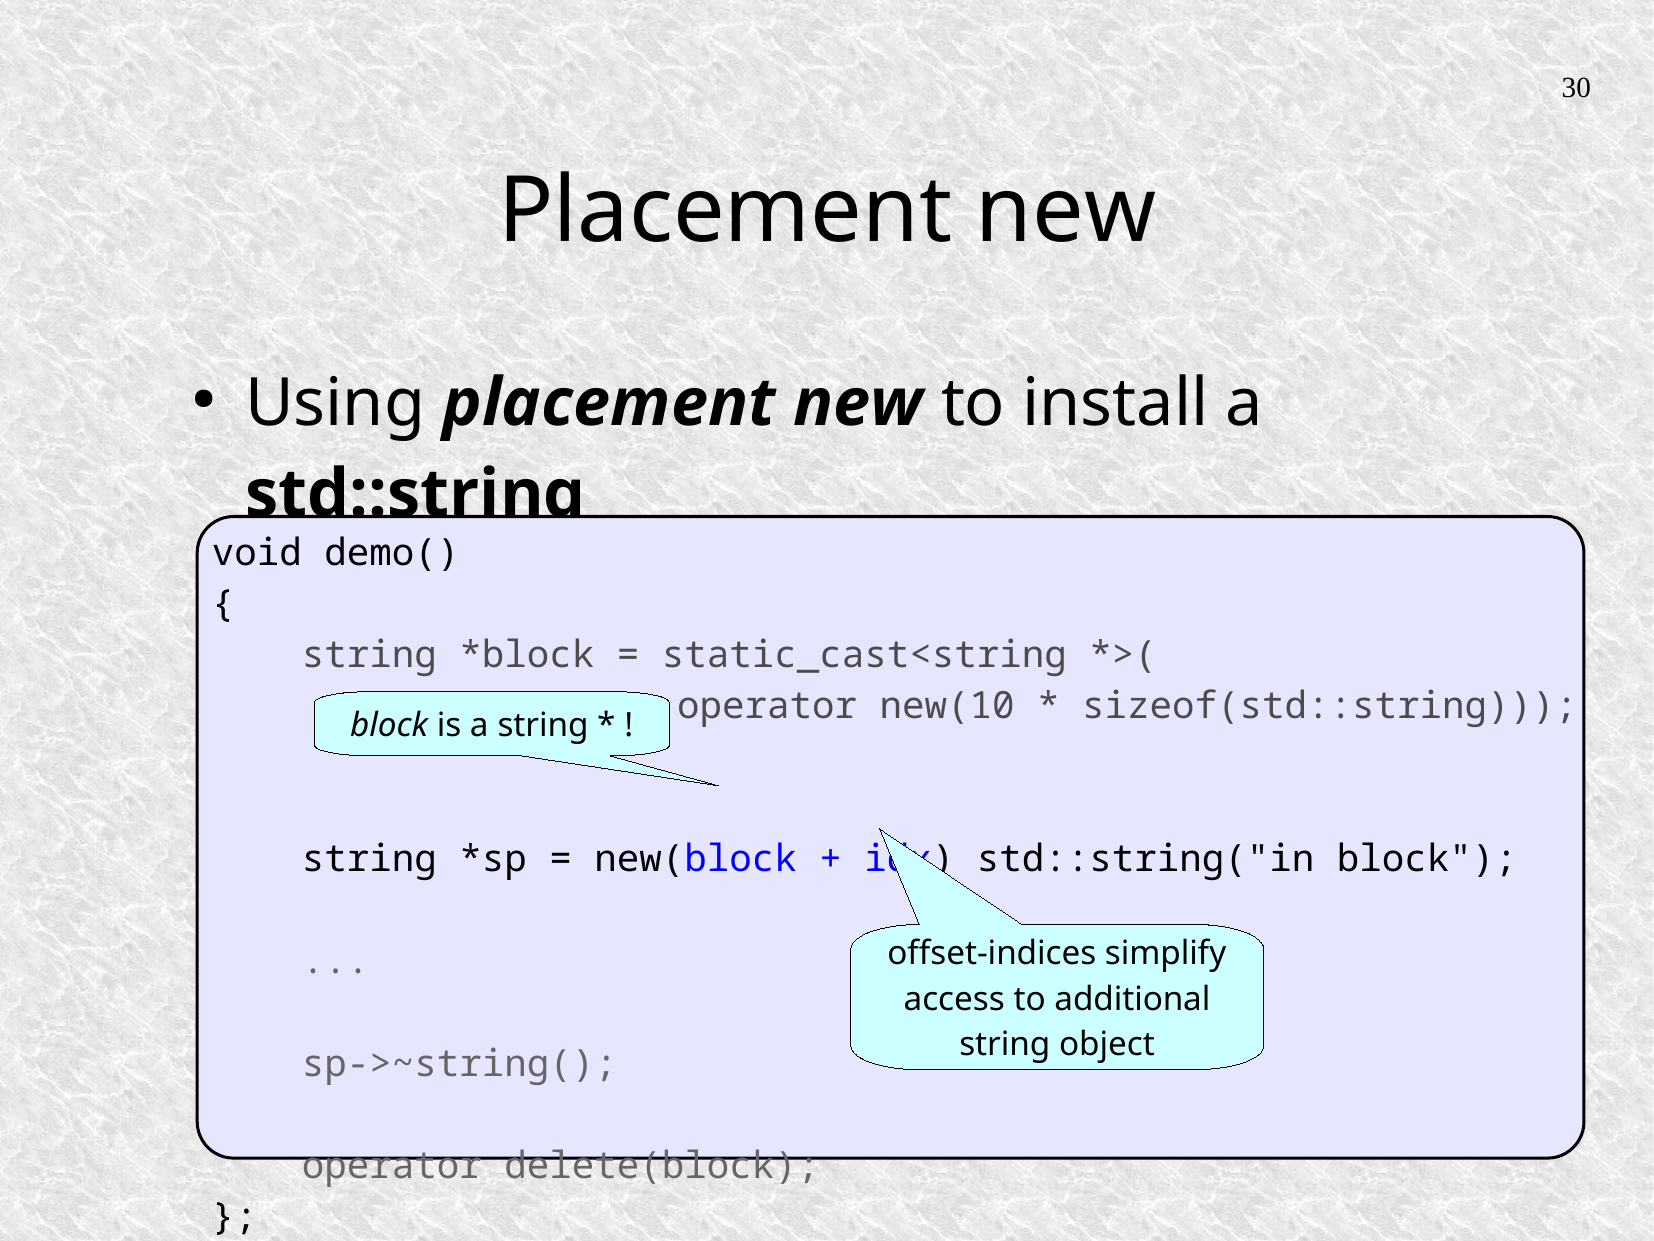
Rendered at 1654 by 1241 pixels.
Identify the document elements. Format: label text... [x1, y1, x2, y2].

text_box block is a string * ! [314, 691, 719, 786]
text_box offset-indices simplify access to additional string object [850, 828, 1264, 1070]
text_box void demo() { string *block = static_cast<string *>( operator new(10 * sizeof(std::string))); string *sp = new(block + idx) std::string("in block"); ... sp->~string(); operator delete(block); }; [211, 525, 1578, 1136]
list Using placement new to install a std::string [174, 354, 1587, 1119]
text_box [197, 516, 1584, 1159]
picture [0, 0, 1654, 1241]
title Placement new [121, 102, 1534, 311]
